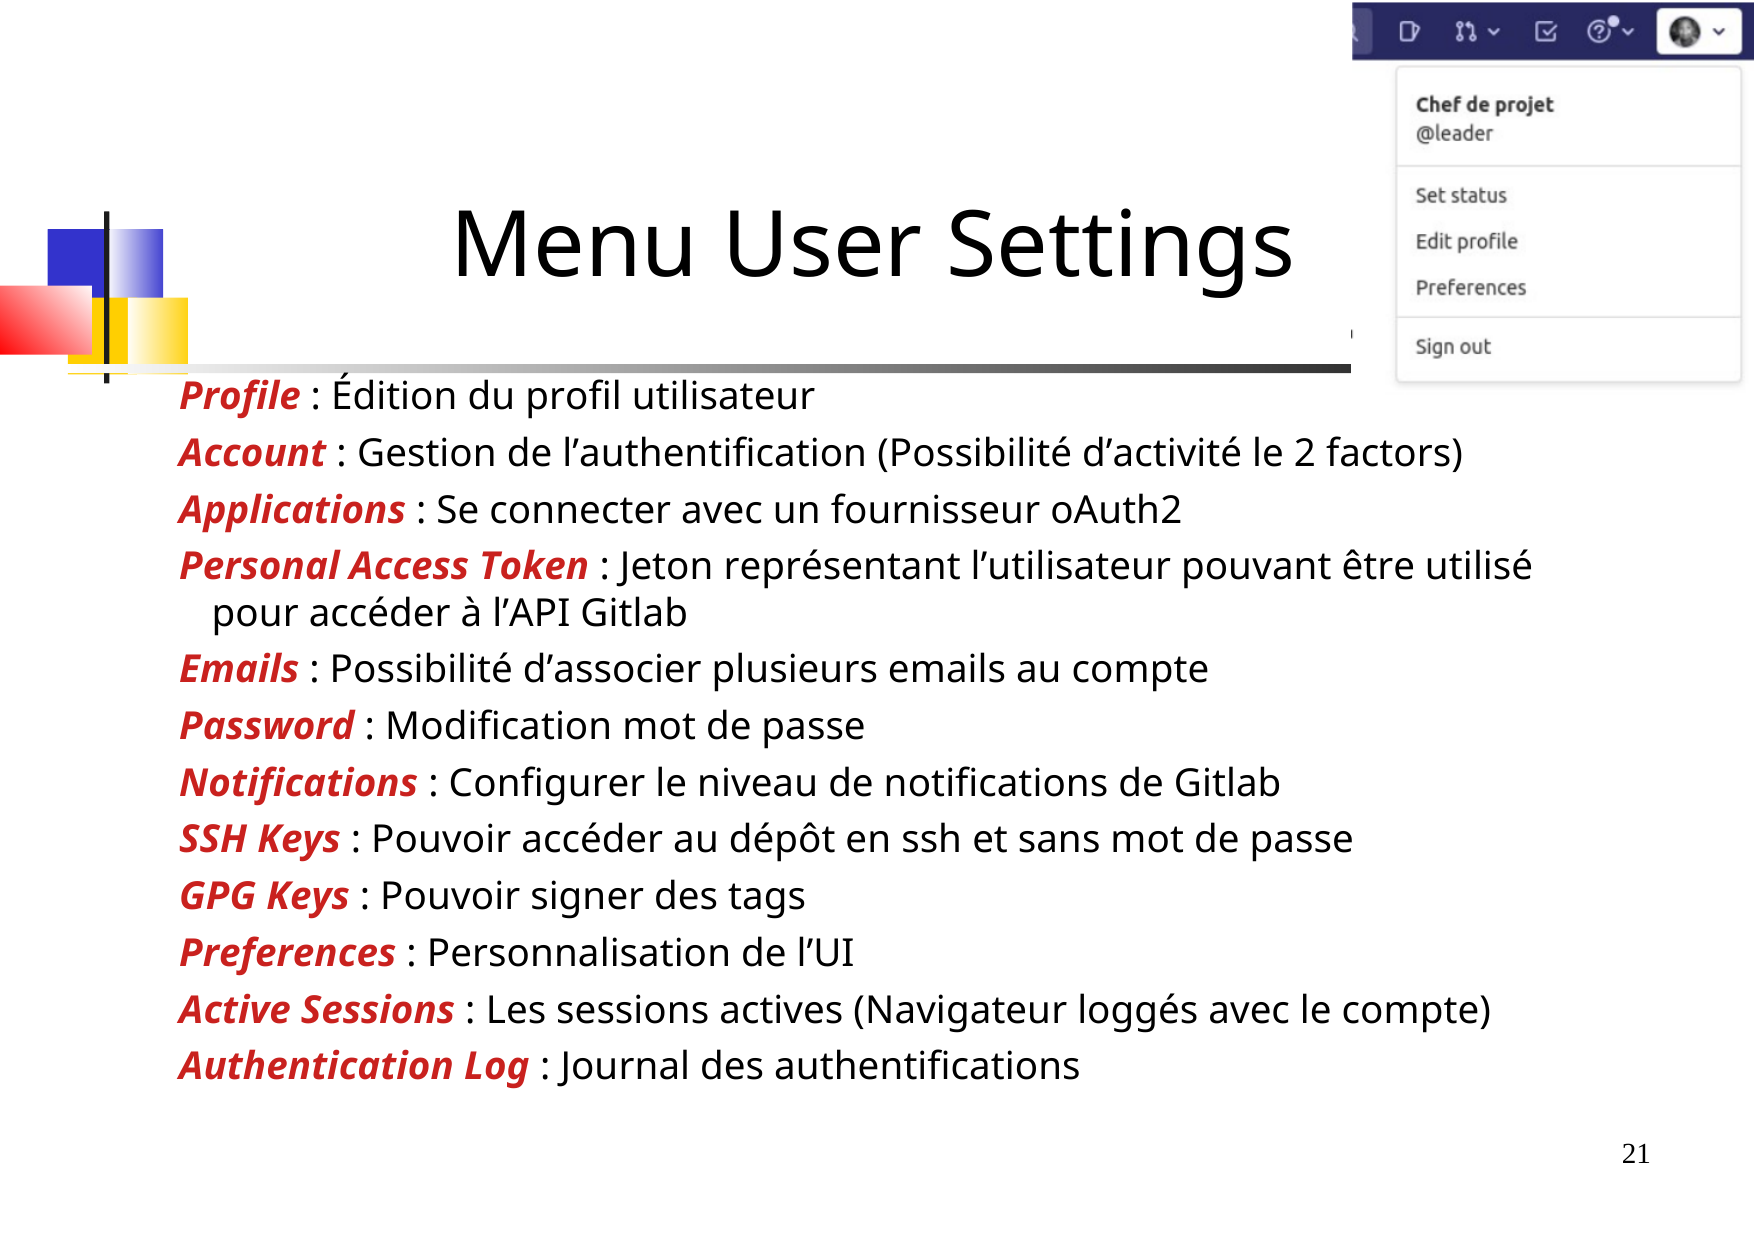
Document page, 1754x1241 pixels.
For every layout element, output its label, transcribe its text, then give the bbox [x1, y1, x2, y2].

title Menu User Settings [179, 139, 1351, 351]
list Profile : Édition du profil utilisateur Account : Gestion de l’authentification (Possibilité d’activité le 2 factors) Applications : Se connecter avec un fournisseur oAuth2 Personal Access Token : Jeton représentant l’utilisateur pouvant être utilisé pour accéder à l’API Gitlab Emails : Possibilité d’associer plusieurs emails au compte Password : Modification mot de passe Notifications : Configurer le niveau de notifications de Gitlab SSH Keys : Pouvoir accéder au dépôt en ssh et sans mot de passe GPG Keys : Pouvoir signer des tags Preferences : Personnalisation de l’UI Active Sessions : Les sessions actives (Navigateur loggés avec le compte) Authentication Log : Journal des authentifications [179, 371, 1567, 1091]
picture [1351, 0, 1754, 396]
